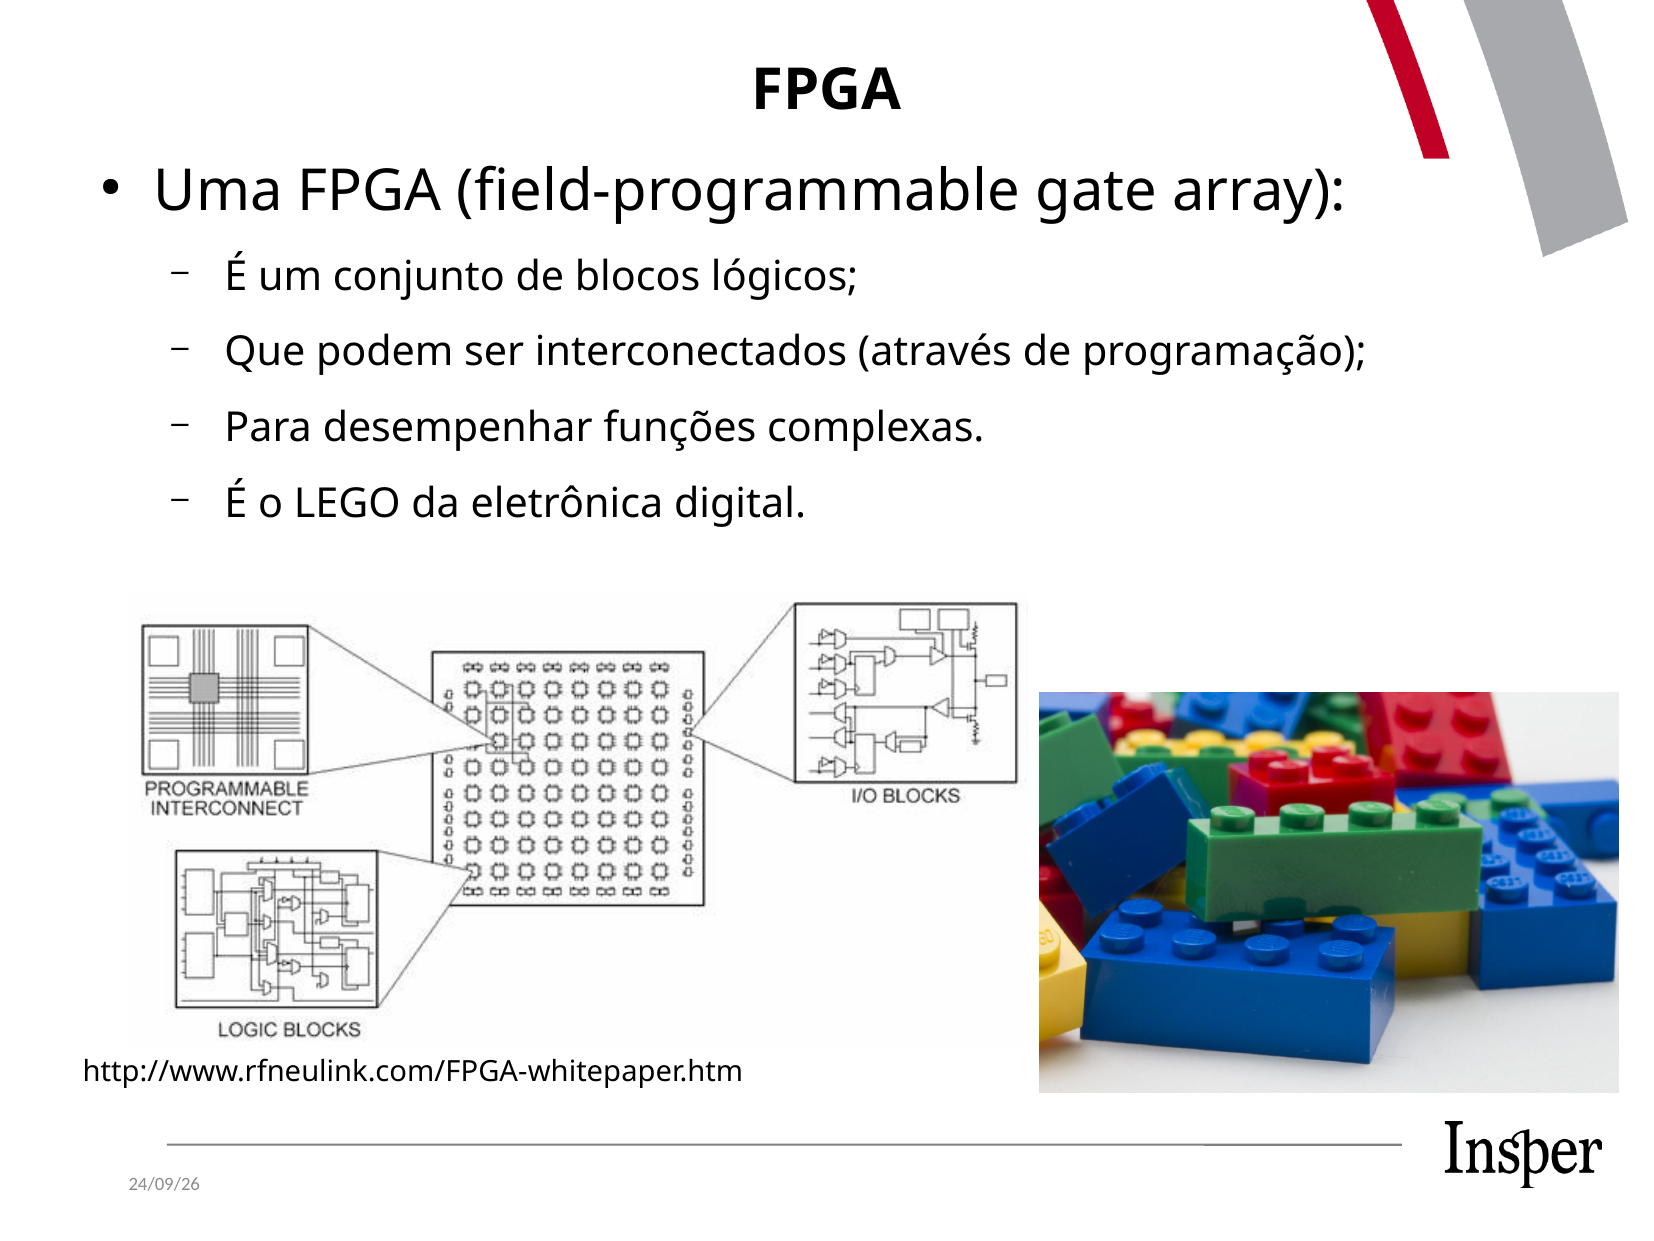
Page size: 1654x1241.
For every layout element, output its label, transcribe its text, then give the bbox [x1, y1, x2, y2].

picture [129, 590, 1028, 1049]
list FPGA Uma FPGA (field-programmable gate array): É um conjunto de blocos lógicos; Que podem ser interconectados (através de programação); Para desempenhar funções complexas. É o LEGO da eletrônica digital. http://www.rfneulink.com/FPGA-whitepaper.htm [82, 59, 1571, 1227]
picture [1039, 692, 1619, 1093]
